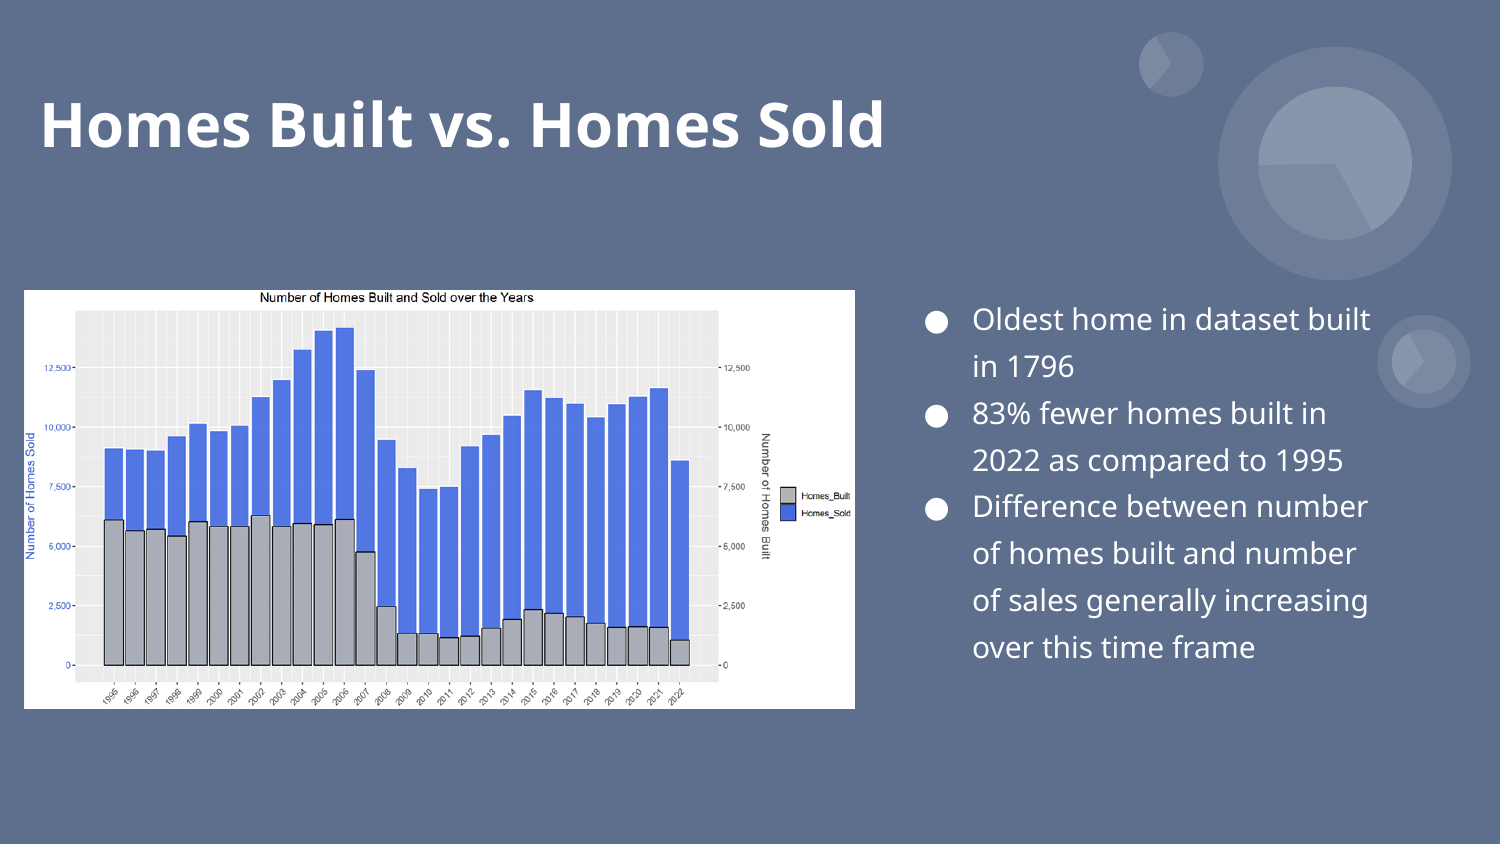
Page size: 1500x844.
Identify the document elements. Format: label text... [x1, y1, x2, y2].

picture [24, 290, 855, 709]
list Oldest home in dataset built in 1796 83% fewer homes built in 2022 as compared to 1995 Difference between number of homes built and number of sales generally increasing over this time frame [889, 277, 1402, 722]
title Homes Built vs. Homes Sold [24, 66, 1164, 182]
